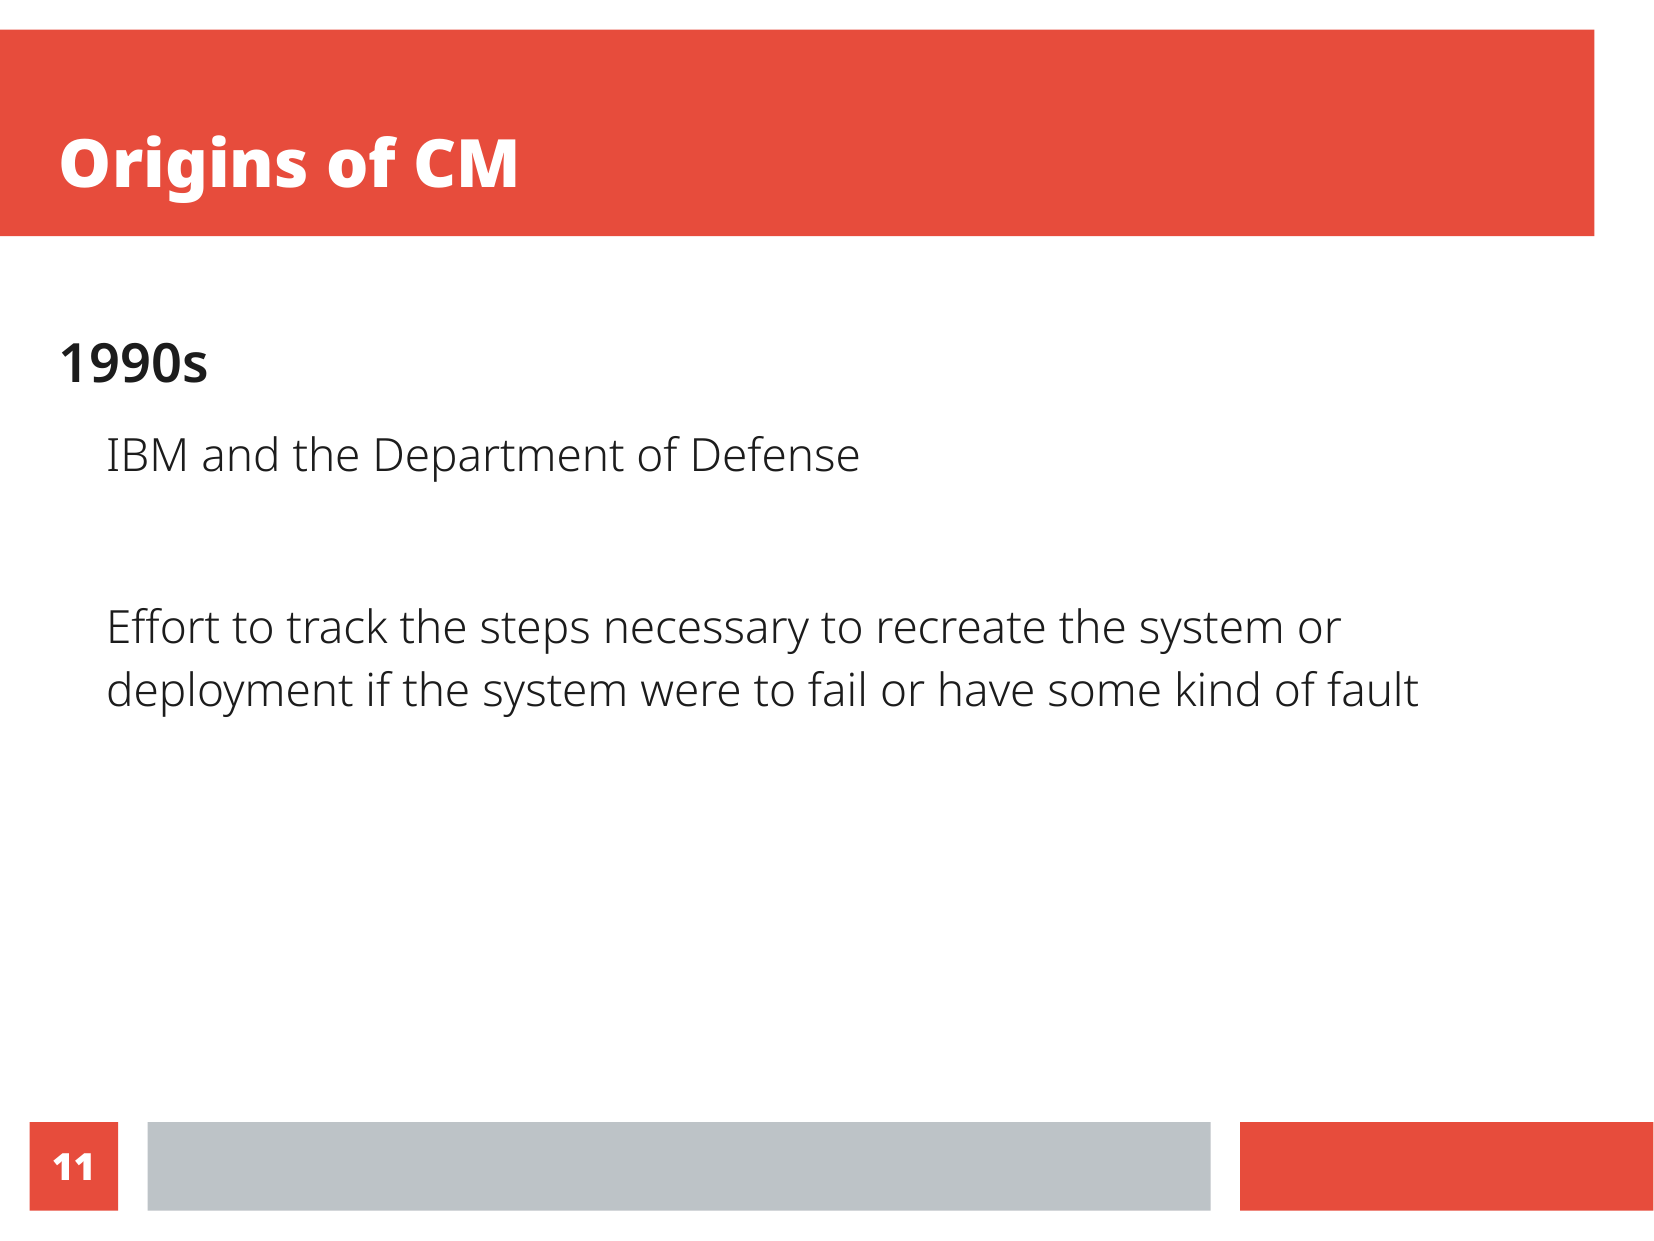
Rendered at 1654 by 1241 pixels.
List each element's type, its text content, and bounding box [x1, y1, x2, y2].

title Origins of CM [59, 59, 1595, 207]
list 1990s IBM and the Department of Defense Effort to track the steps necessary to recreate the system or deployment if the system were to fail or have some kind of fault [59, 324, 1565, 1093]
